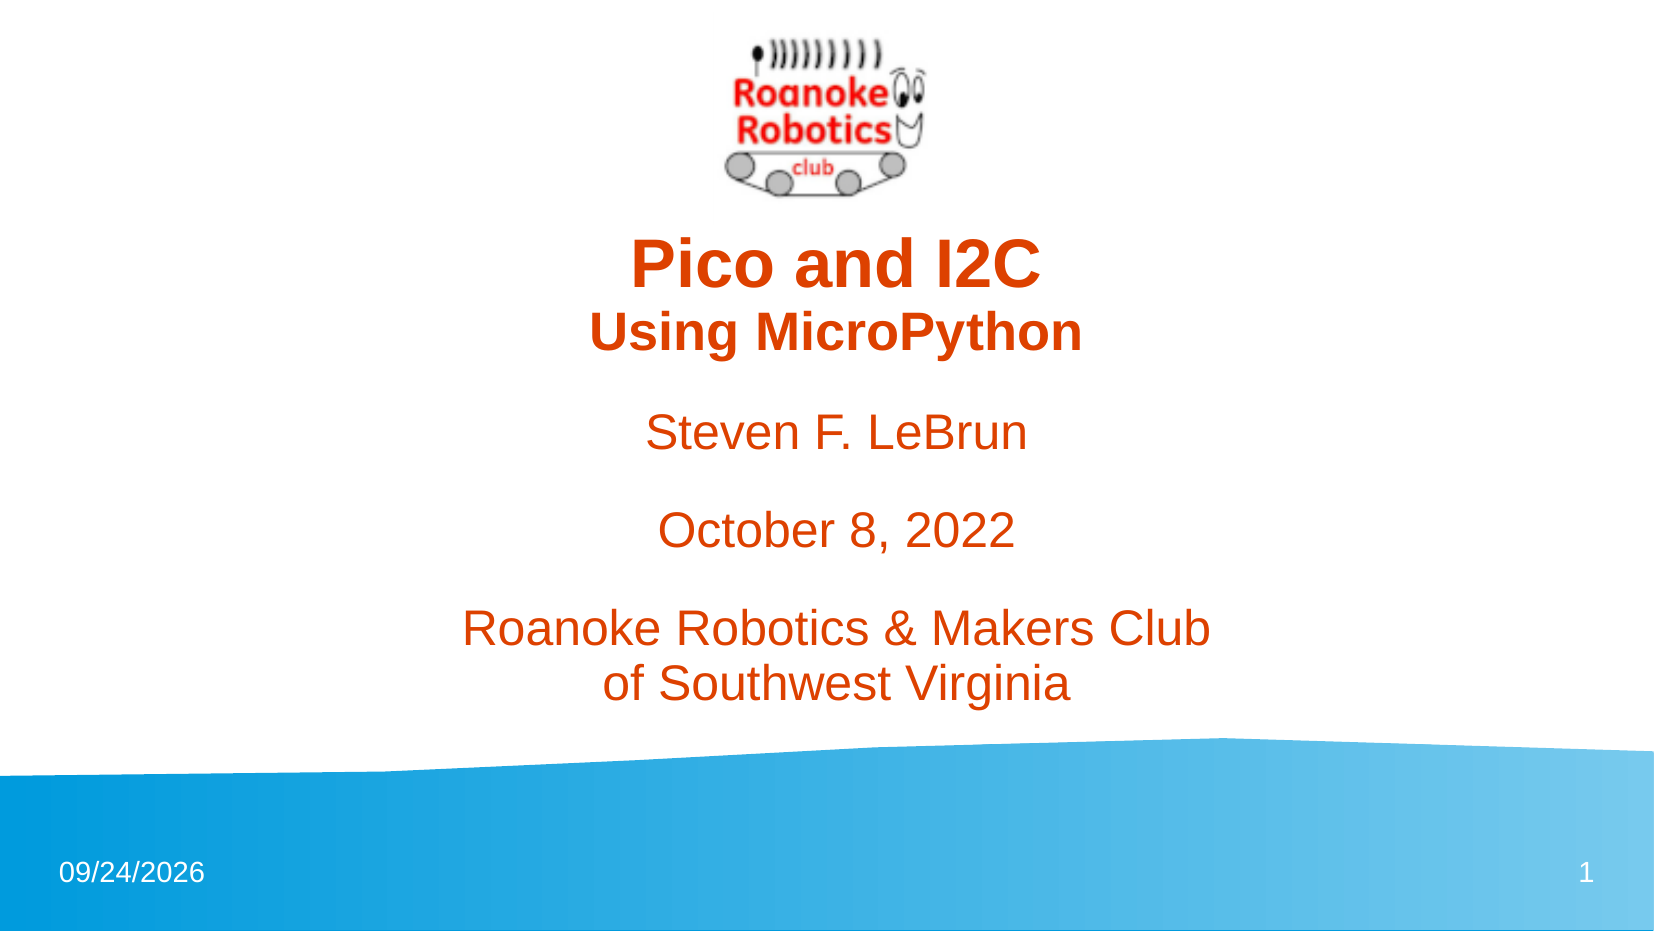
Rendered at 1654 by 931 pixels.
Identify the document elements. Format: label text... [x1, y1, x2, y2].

title Pico and I2C Using MicroPython Steven F. LeBrun October 8, 2022 Roanoke Robotics & Makers Club of Southwest Virginia [98, 225, 1576, 712]
picture [712, 12, 938, 226]
